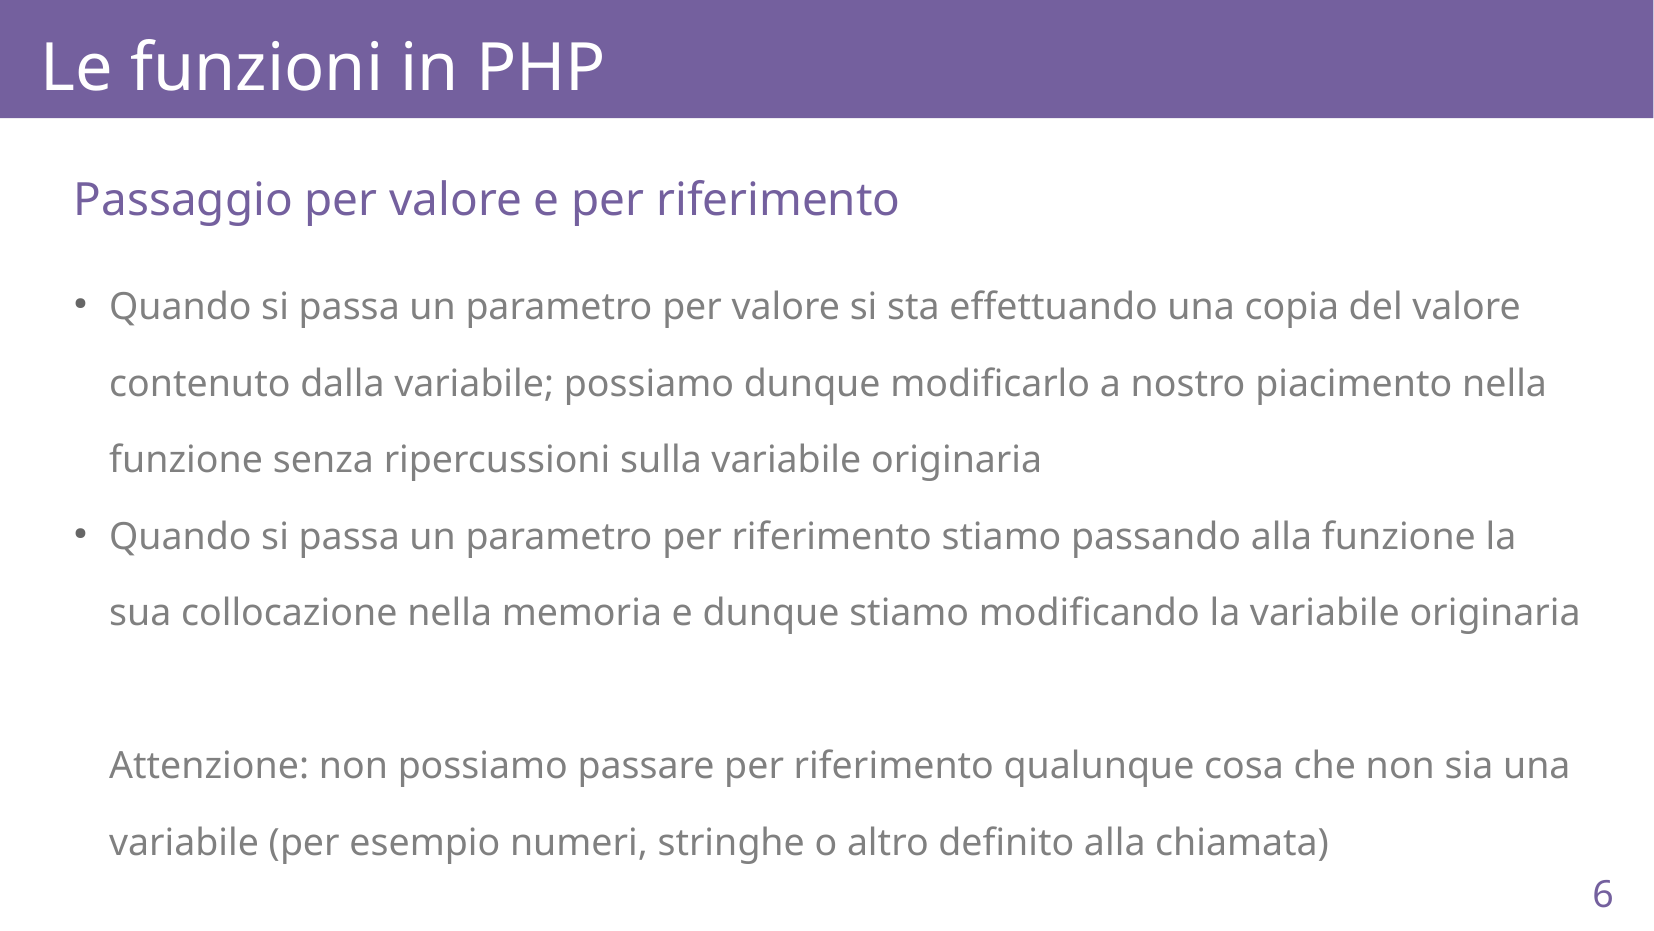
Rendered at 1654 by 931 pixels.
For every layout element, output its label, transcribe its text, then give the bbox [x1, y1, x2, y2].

text_box Passaggio per valore e per riferimento [59, 158, 1107, 229]
text_box [0, 0, 1654, 119]
text_box <numero> [1513, 860, 1654, 931]
text_box Le funzioni in PHP [25, 11, 532, 107]
text_box Quando si passa un parametro per valore si sta effettuando una copia del valore contenuto dalla variabile; possiamo dunque modificarlo a nostro piacimento nella funzione senza ripercussioni sulla variabile originaria Quando si passa un parametro per riferimento stiamo passando alla funzione la sua collocazione nella memoria e dunque stiamo modificando la variabile originaria Attenzione: non possiamo passare per riferimento qualunque cosa che non sia una variabile (per esempio numeri, stringhe o altro definito alla chiamata) [59, 246, 1599, 802]
